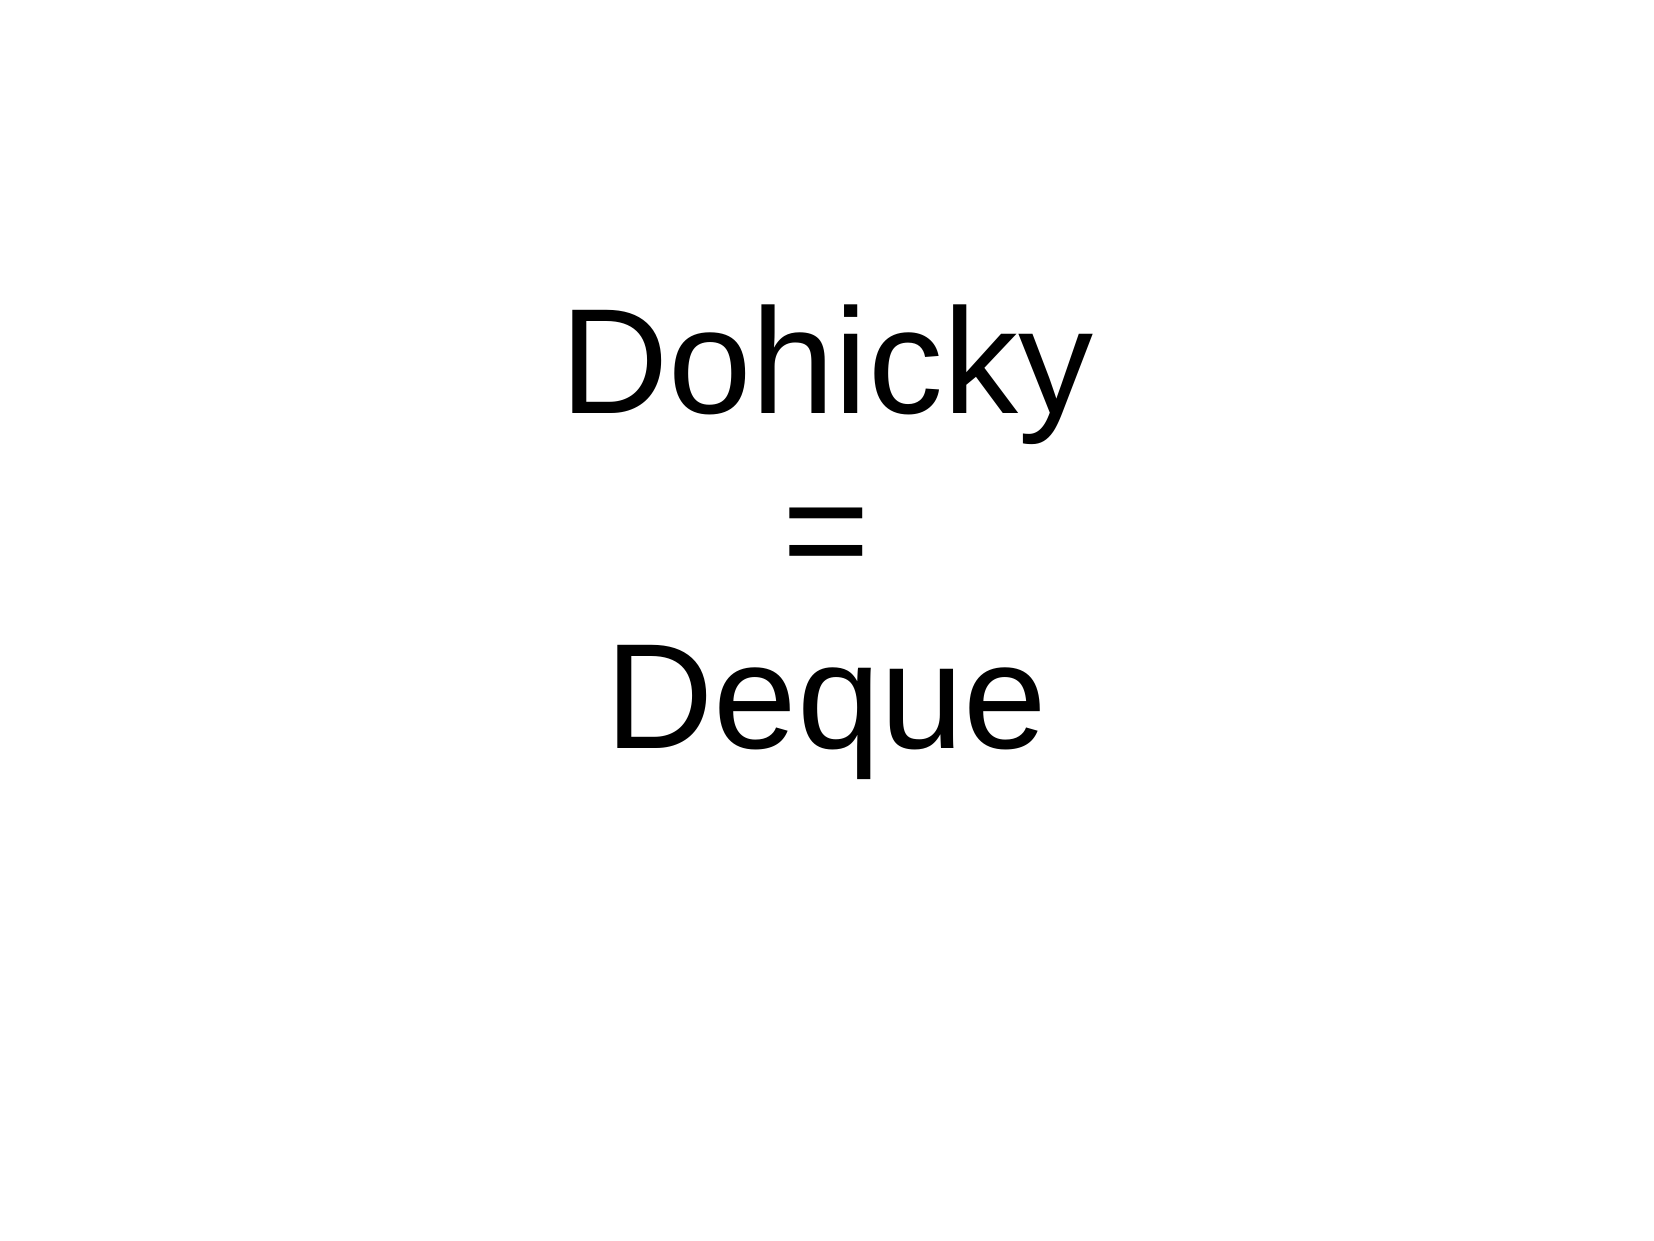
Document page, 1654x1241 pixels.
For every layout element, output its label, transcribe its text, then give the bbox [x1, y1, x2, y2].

subtitle Dohicky = Deque [82, 49, 1571, 1010]
